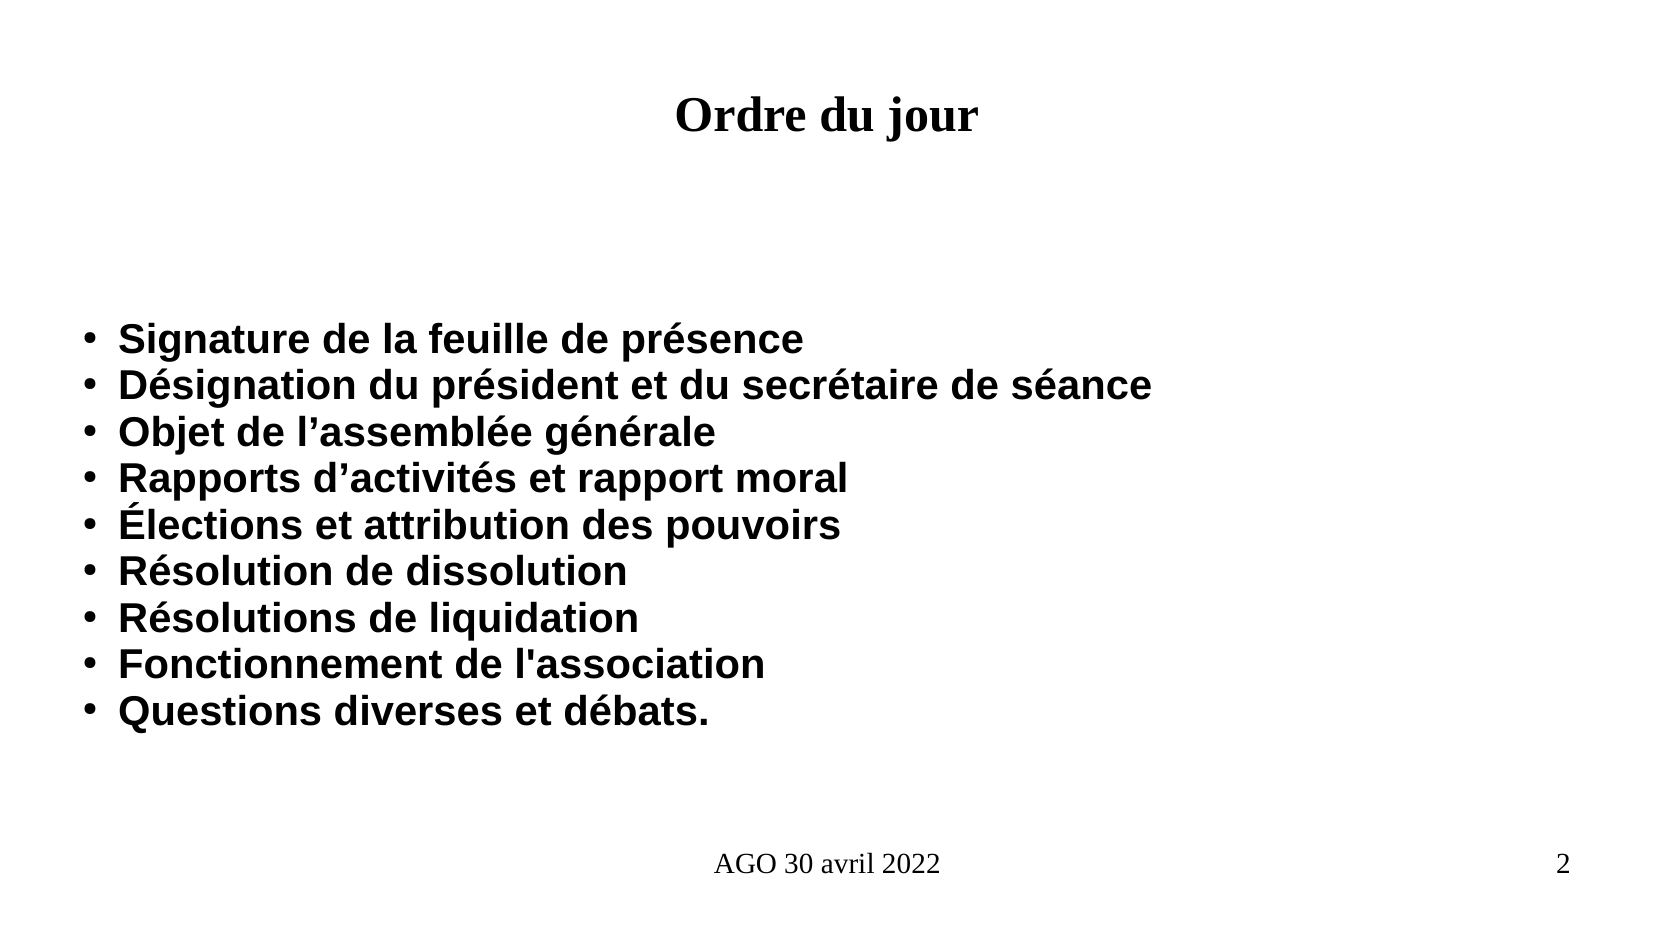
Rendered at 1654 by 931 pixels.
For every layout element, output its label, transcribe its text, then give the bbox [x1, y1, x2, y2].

text_box [82, 37, 1571, 193]
subtitle Signature de la feuille de présence Désignation du président et du secrétaire de séance Objet de l’assemblée générale Rapports d’activités et rapport moral Élections et attribution des pouvoirs Résolution de dissolution Résolutions de liquidation Fonctionnement de l'association Questions diverses et débats. [82, 193, 1571, 827]
